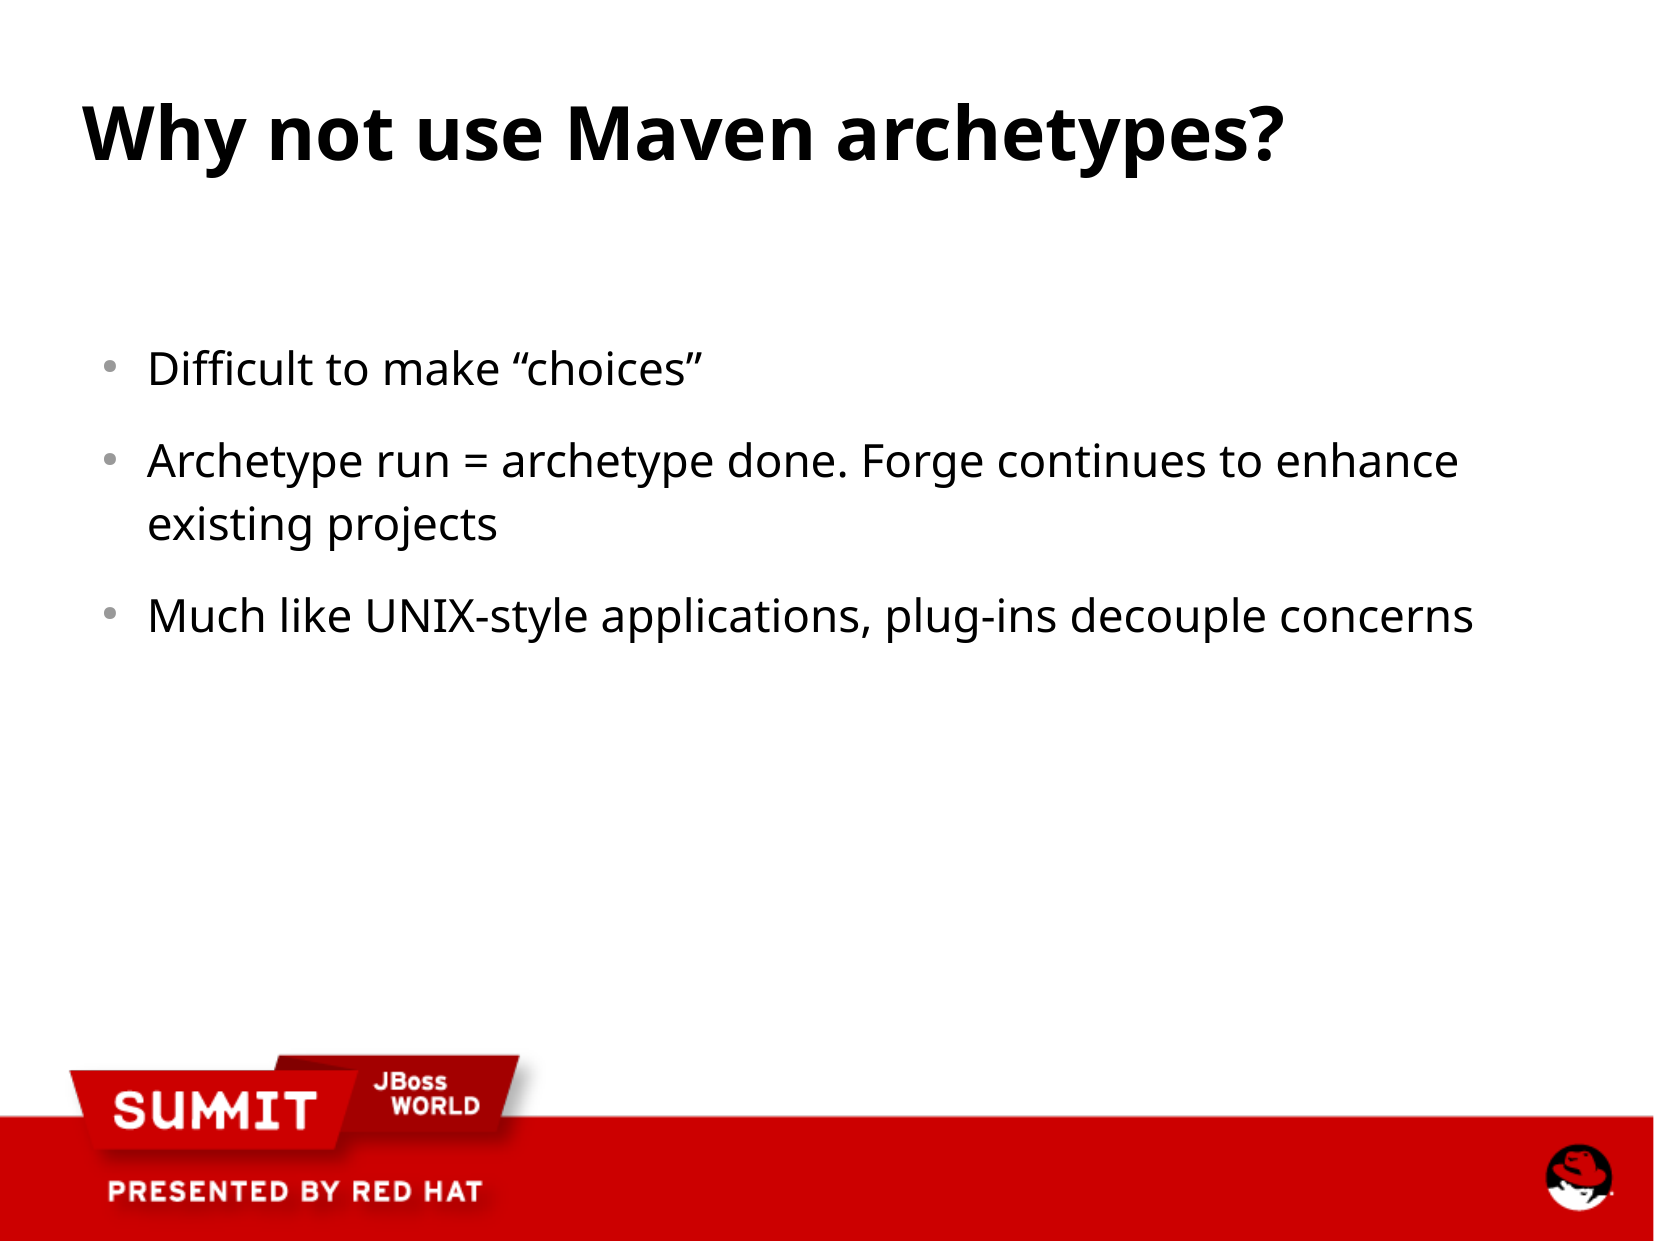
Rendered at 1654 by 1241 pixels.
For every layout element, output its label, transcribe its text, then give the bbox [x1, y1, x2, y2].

title Why not use Maven archetypes? [82, 45, 1571, 218]
picture [0, 1043, 1654, 1241]
list Difficult to make “choices” Archetype run = archetype done. Forge continues to enhance existing projects Much like UNIX-style applications, plug-ins decouple concerns [86, 244, 1576, 1024]
